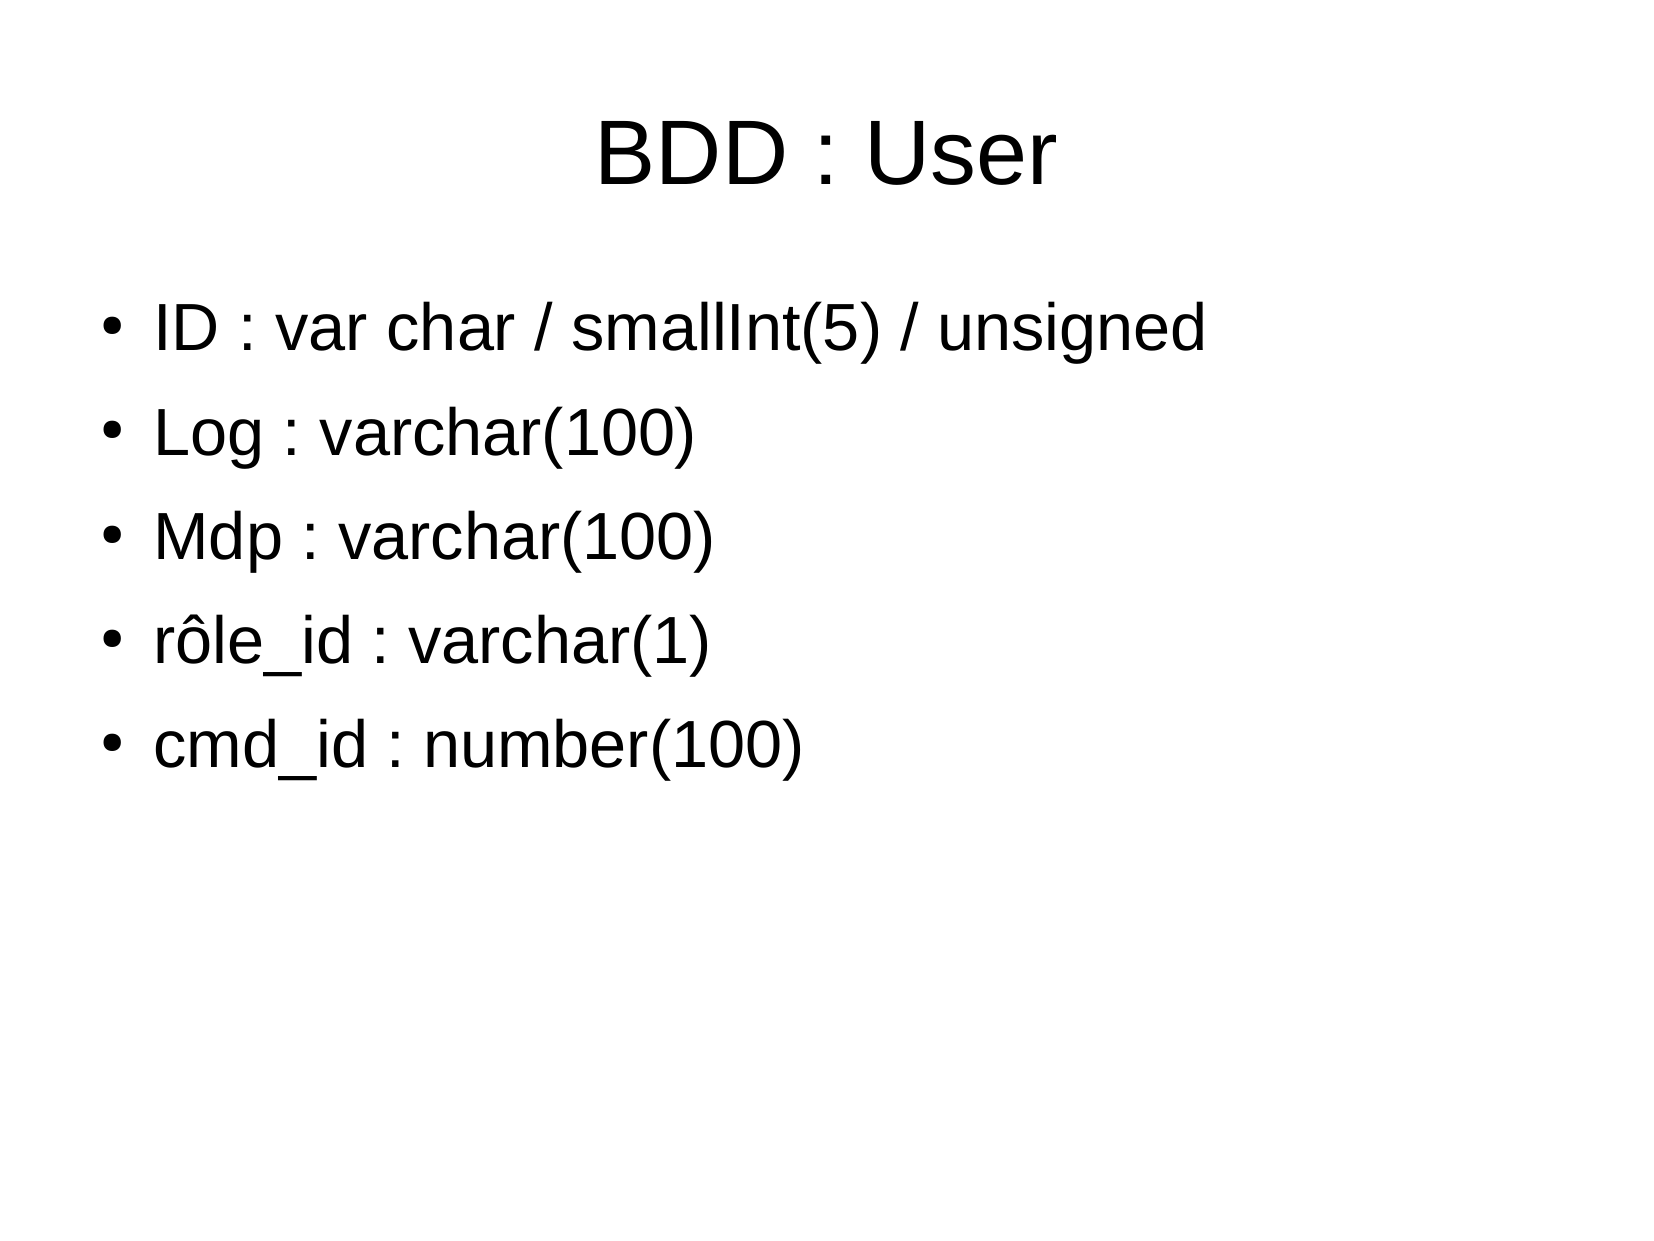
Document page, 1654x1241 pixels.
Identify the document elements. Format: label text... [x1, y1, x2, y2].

title BDD : User [82, 49, 1571, 257]
list ID : var char / smallInt(5) / unsigned Log : varchar(100) Mdp : varchar(100) rôle_id : varchar(1) cmd_id : number(100) [82, 290, 1571, 1010]
